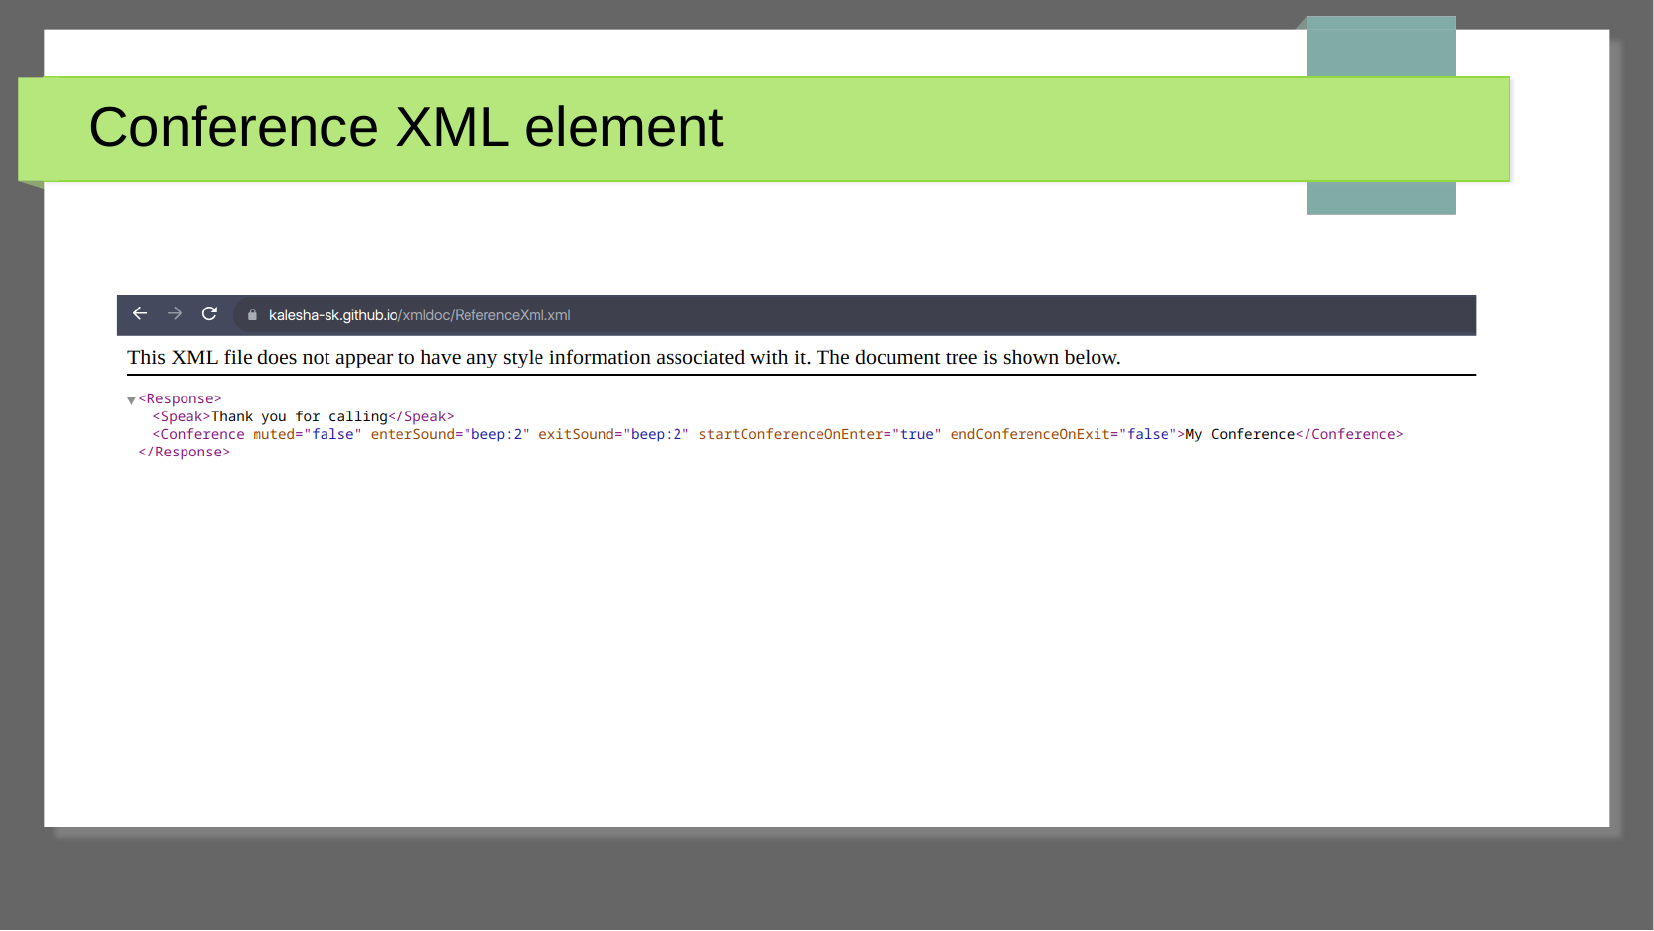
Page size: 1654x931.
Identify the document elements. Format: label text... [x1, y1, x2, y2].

picture [116, 295, 1477, 680]
title Conference XML element [88, 32, 1506, 222]
